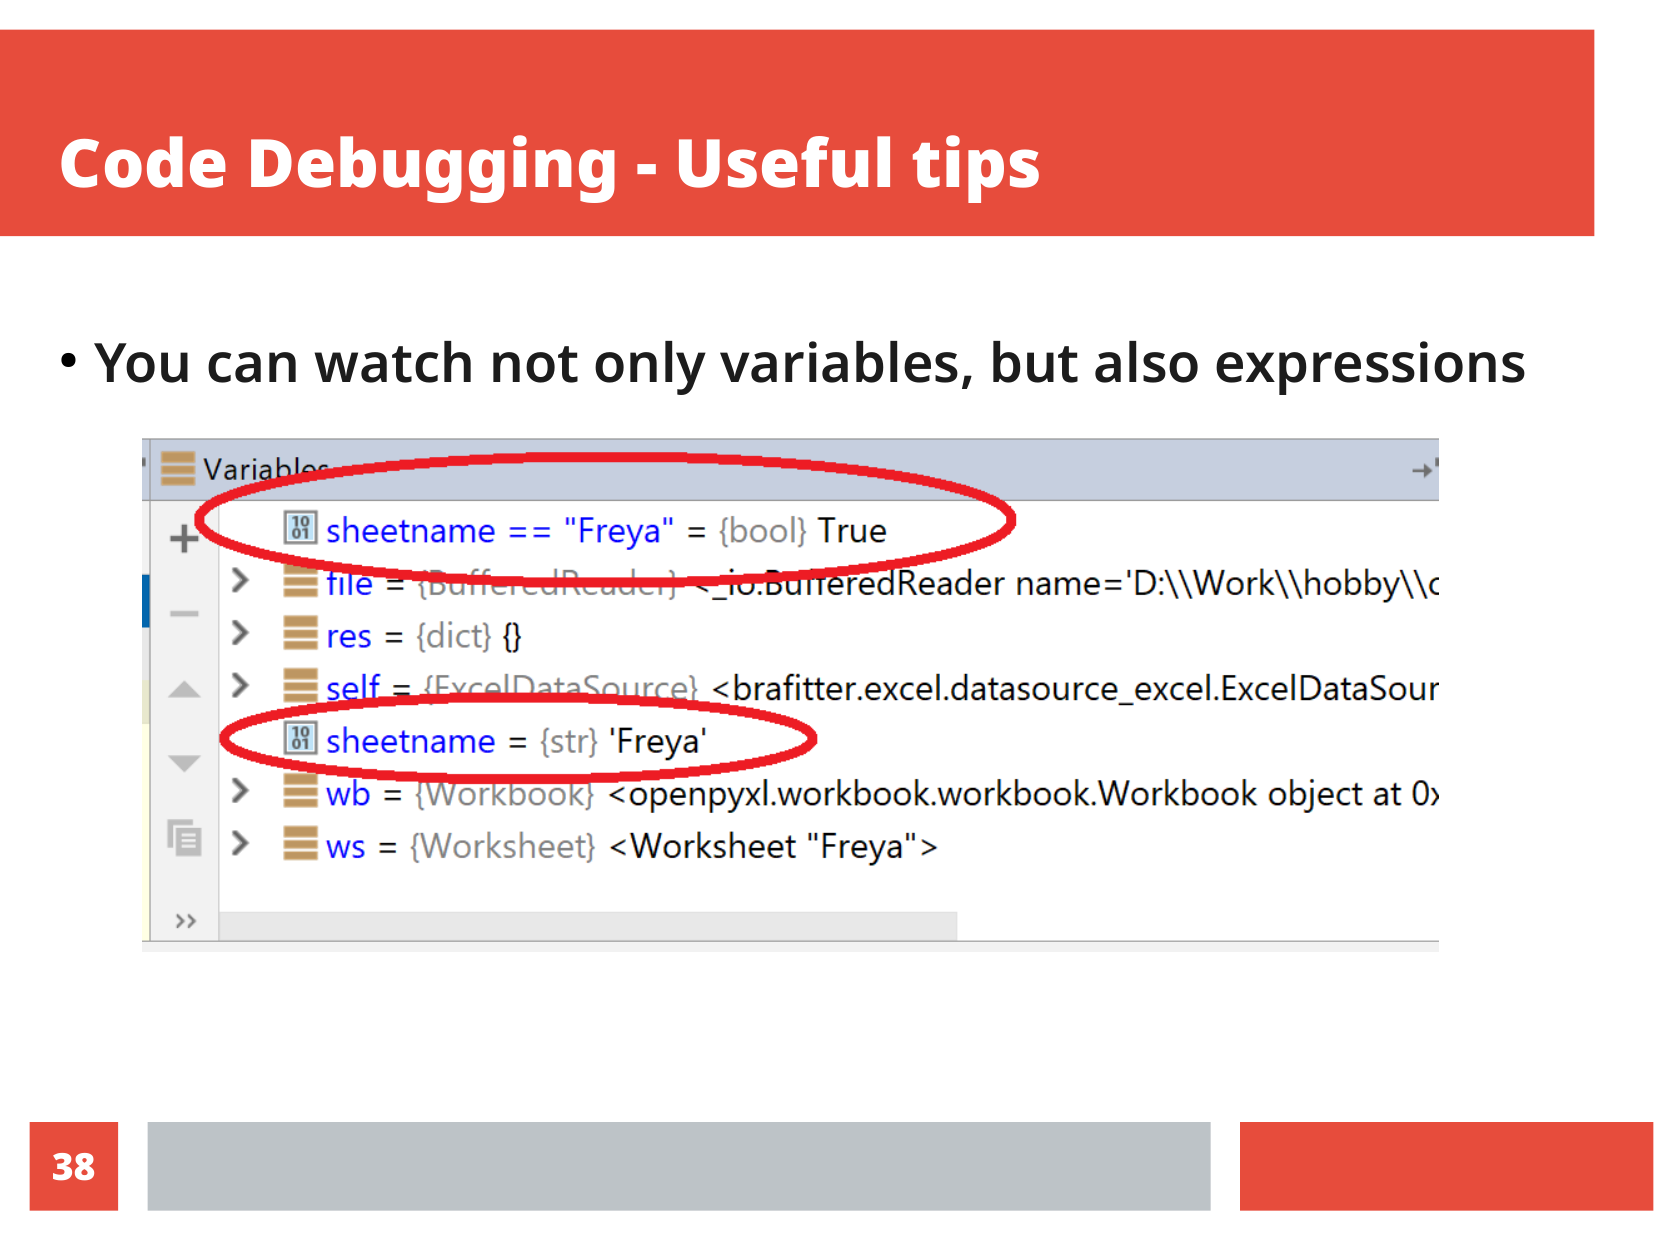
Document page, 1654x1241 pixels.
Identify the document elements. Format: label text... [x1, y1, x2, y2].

picture [142, 436, 1439, 952]
title Code Debugging - Useful tips [59, 59, 1595, 207]
list You can watch not only variables, but also expressions [59, 324, 1565, 1093]
